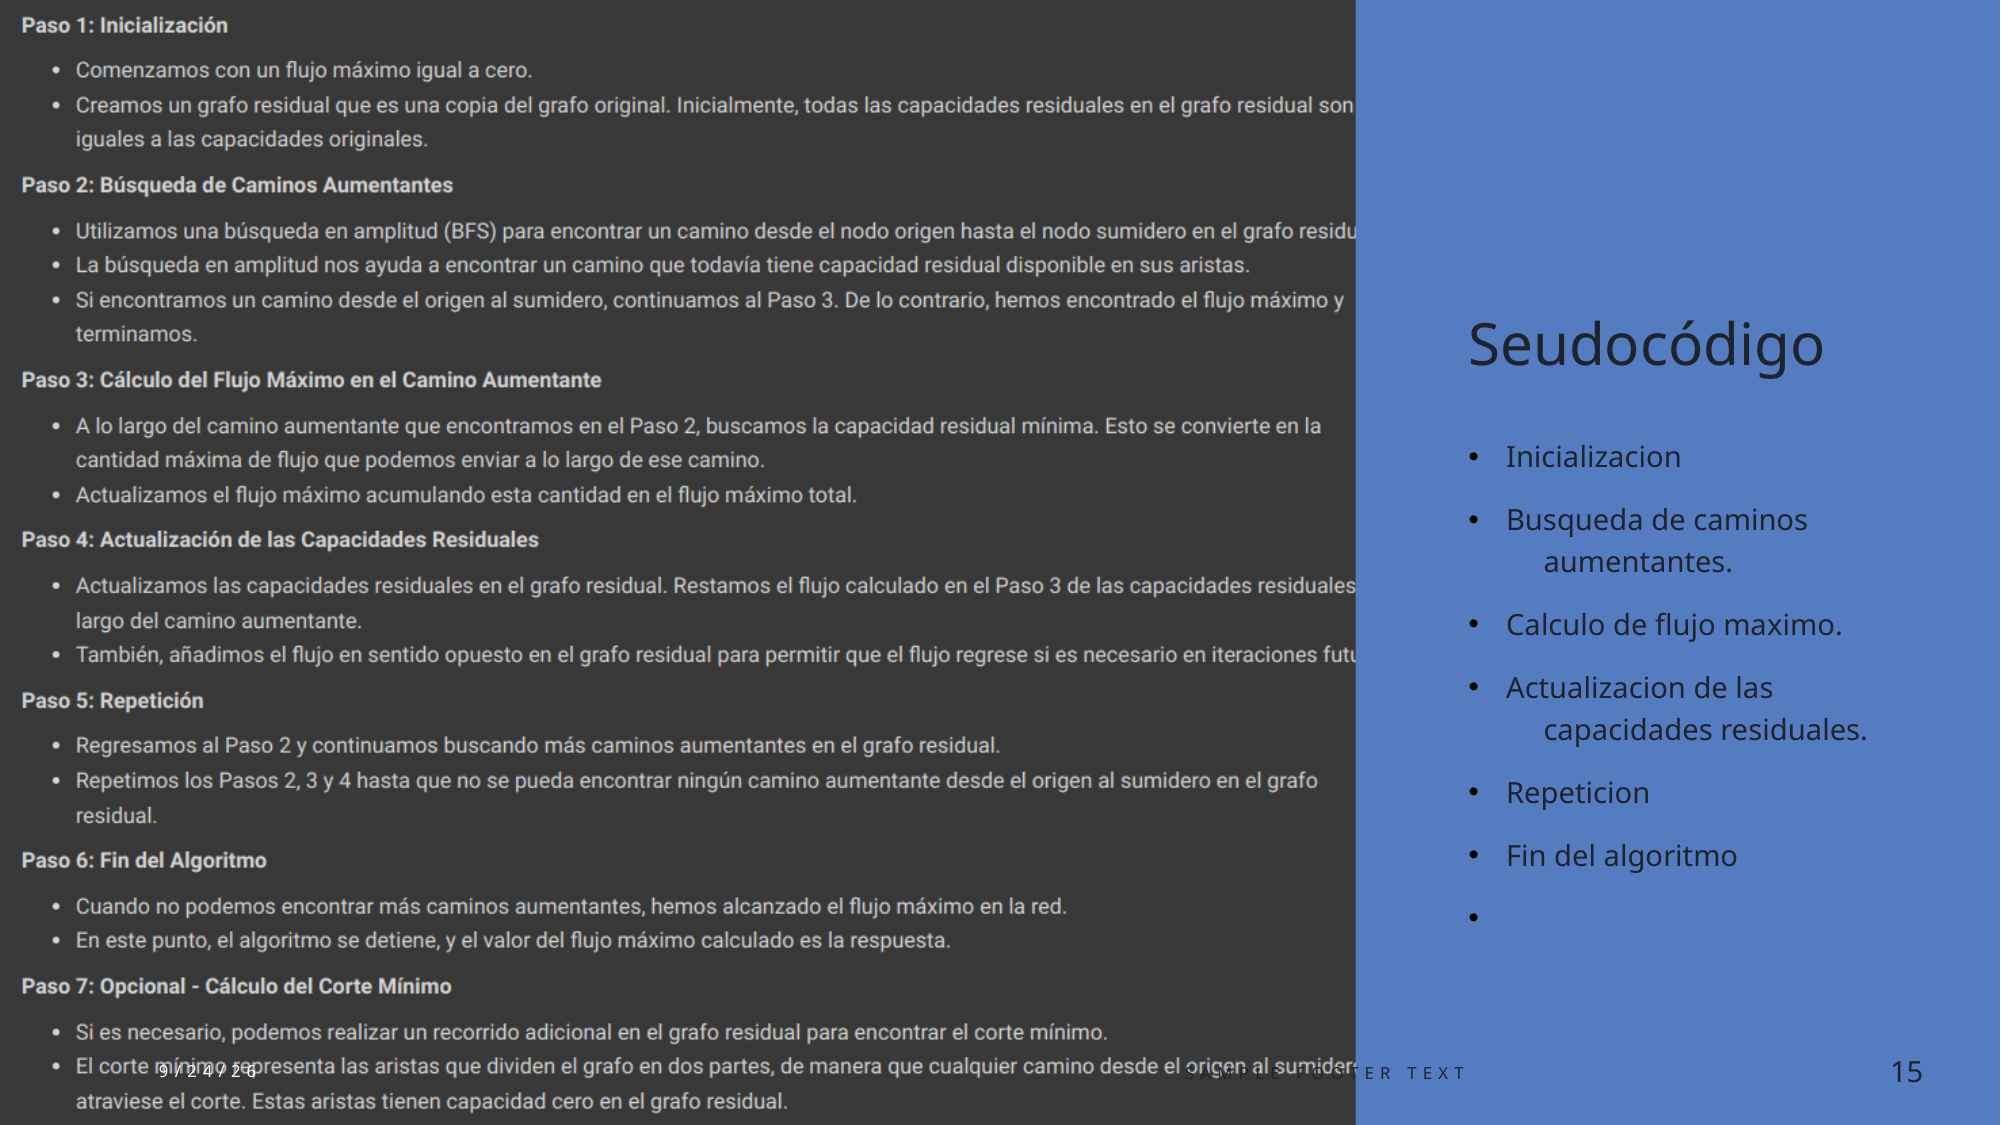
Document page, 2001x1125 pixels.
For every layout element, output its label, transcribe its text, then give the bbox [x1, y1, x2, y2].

slide_number [1875, 1042, 1961, 1103]
list Inicializacion Busqueda de caminos aumentantes. Calculo de flujo maximo. Actualizacion de las capacidades residuales. Repeticion Fin del algoritmo [1453, 424, 1892, 990]
text_box [1356, 0, 2000, 1125]
picture [0, 0, 1356, 1125]
title Seudocódigo [1453, 116, 1892, 385]
footer Sample Footer Text [1170, 1042, 1875, 1103]
slide_number [143, 1042, 594, 1103]
